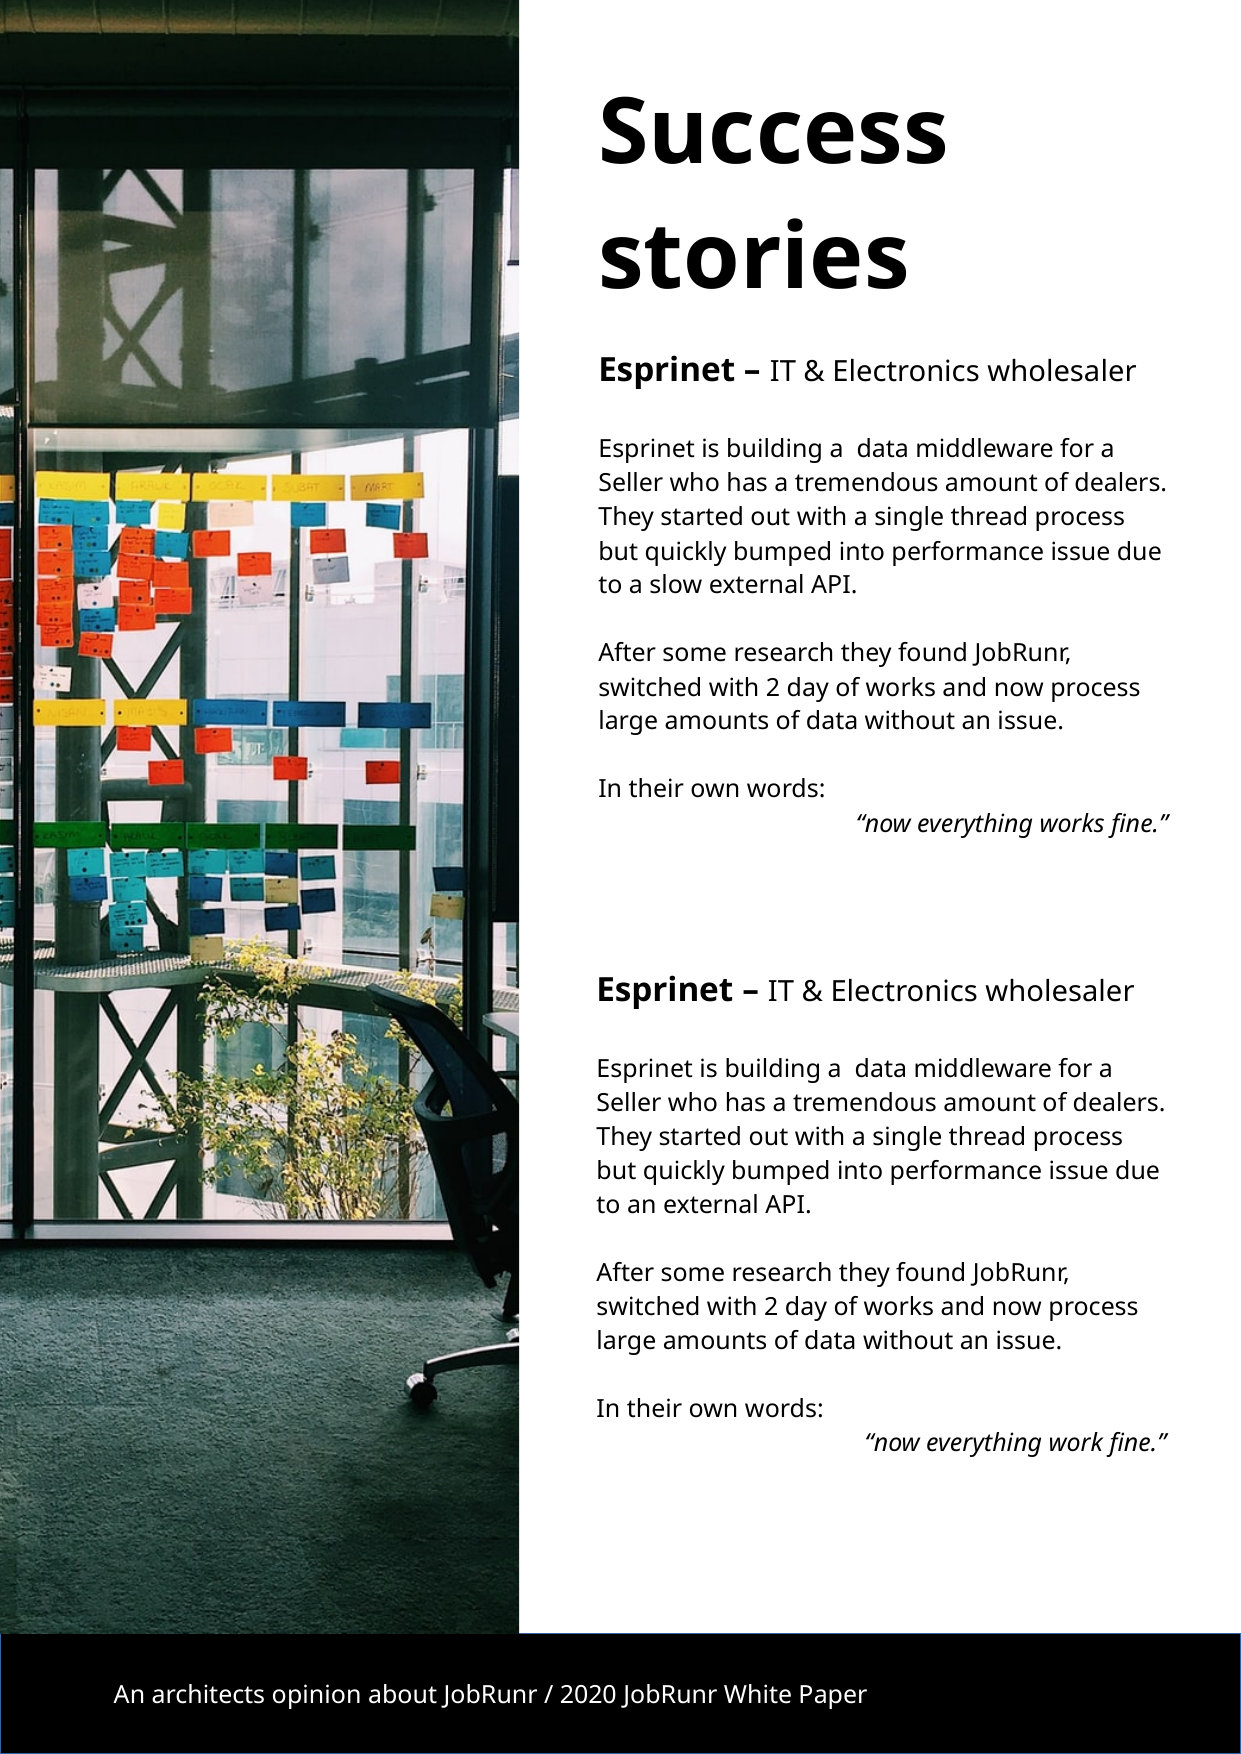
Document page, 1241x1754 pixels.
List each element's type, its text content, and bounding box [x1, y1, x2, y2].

text_box Esprinet – IT & Electronics wholesaler Esprinet is building a data middleware for a Seller who has a tremendous amount of dealers. They started out with a single thread process but quickly bumped into performance issue due to a slow external API. After some research they found JobRunr, switched with 2 day of works and now process large amounts of data without an issue. In their own words: “now everything works fine.” [583, 338, 1184, 827]
text_box Esprinet – IT & Electronics wholesaler Esprinet is building a data middleware for a Seller who has a tremendous amount of dealers. They started out with a single thread process but quickly bumped into performance issue due to an external API. After some research they found JobRunr, switched with 2 day of works and now process large amounts of data without an issue. In their own words: “now everything work fine.” [581, 958, 1182, 1447]
text_box Success stories [583, 58, 1184, 297]
text_box An architects opinion about JobRunr / 2020 JobRunr White Paper [0, 1633, 1241, 1754]
picture [0, 0, 520, 1634]
